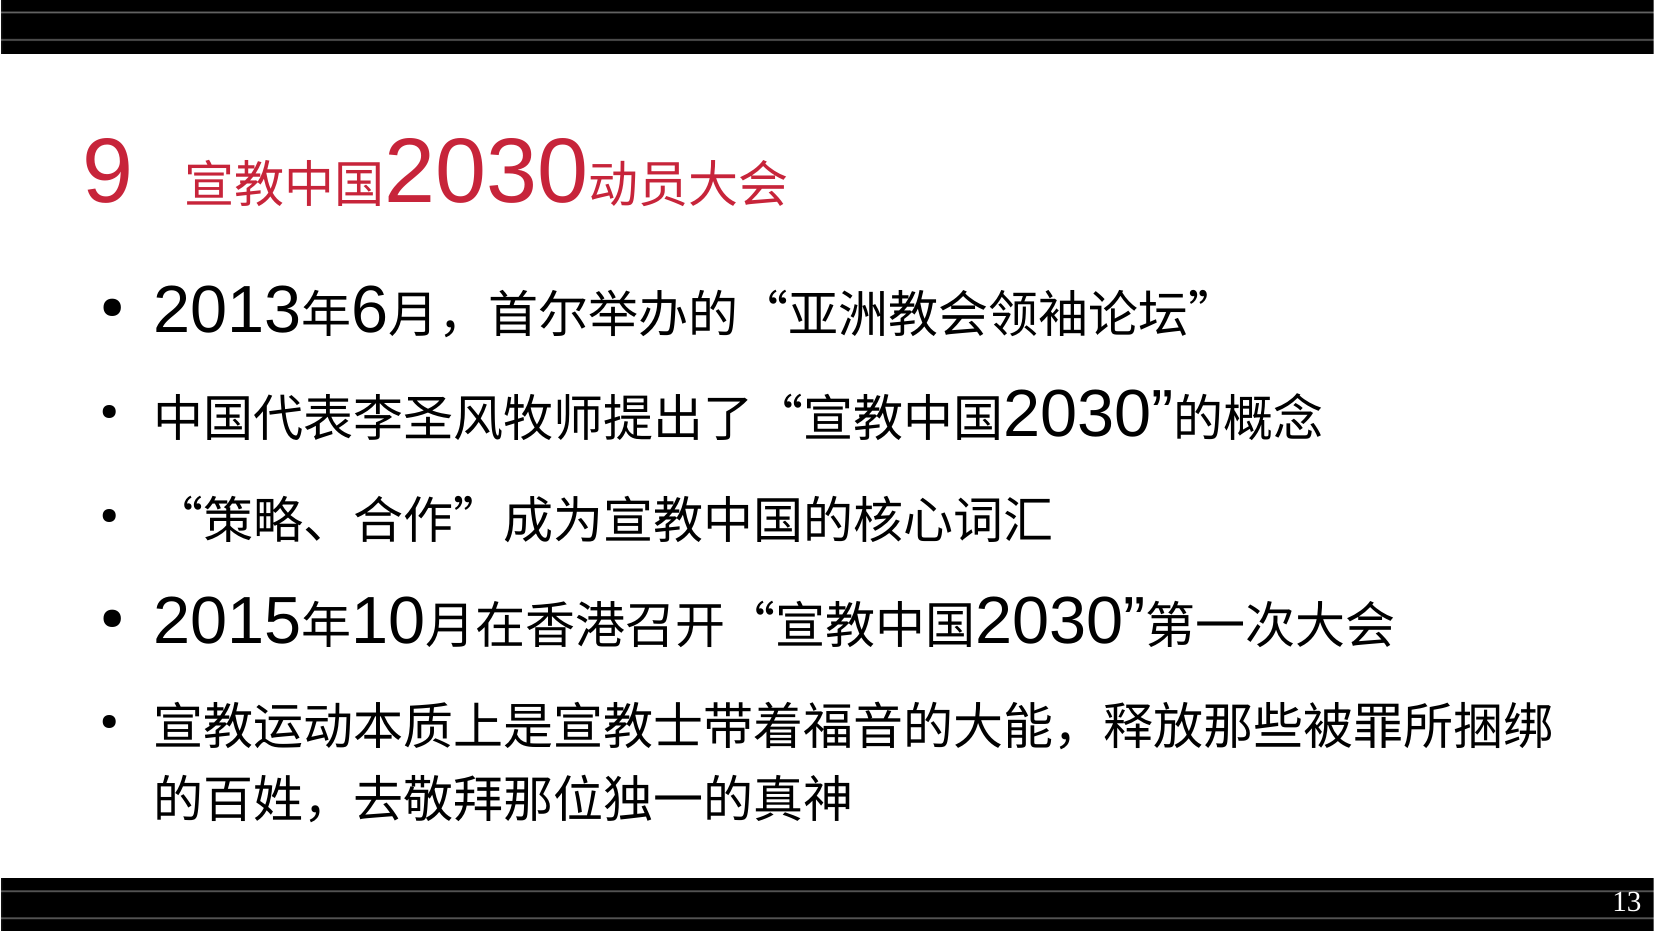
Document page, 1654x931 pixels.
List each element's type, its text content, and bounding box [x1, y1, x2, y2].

title 9 宣教中国2030动员大会 [82, 92, 1571, 249]
list 2013年6月，首尔举办的“亚洲教会领袖论坛” 中国代表李圣风牧师提出了“宣教中国2030”的概念 “策略、合作”成为宣教中国的核心词汇 2015年10月在香港召开“宣教中国2030”第一次大会 宣教运动本质上是宣教士带着福音的大能，释放那些被罪所捆绑的百姓，去敬拜那位独一的真神 [82, 271, 1571, 851]
picture [1, 878, 1654, 931]
picture [1, 0, 1654, 54]
